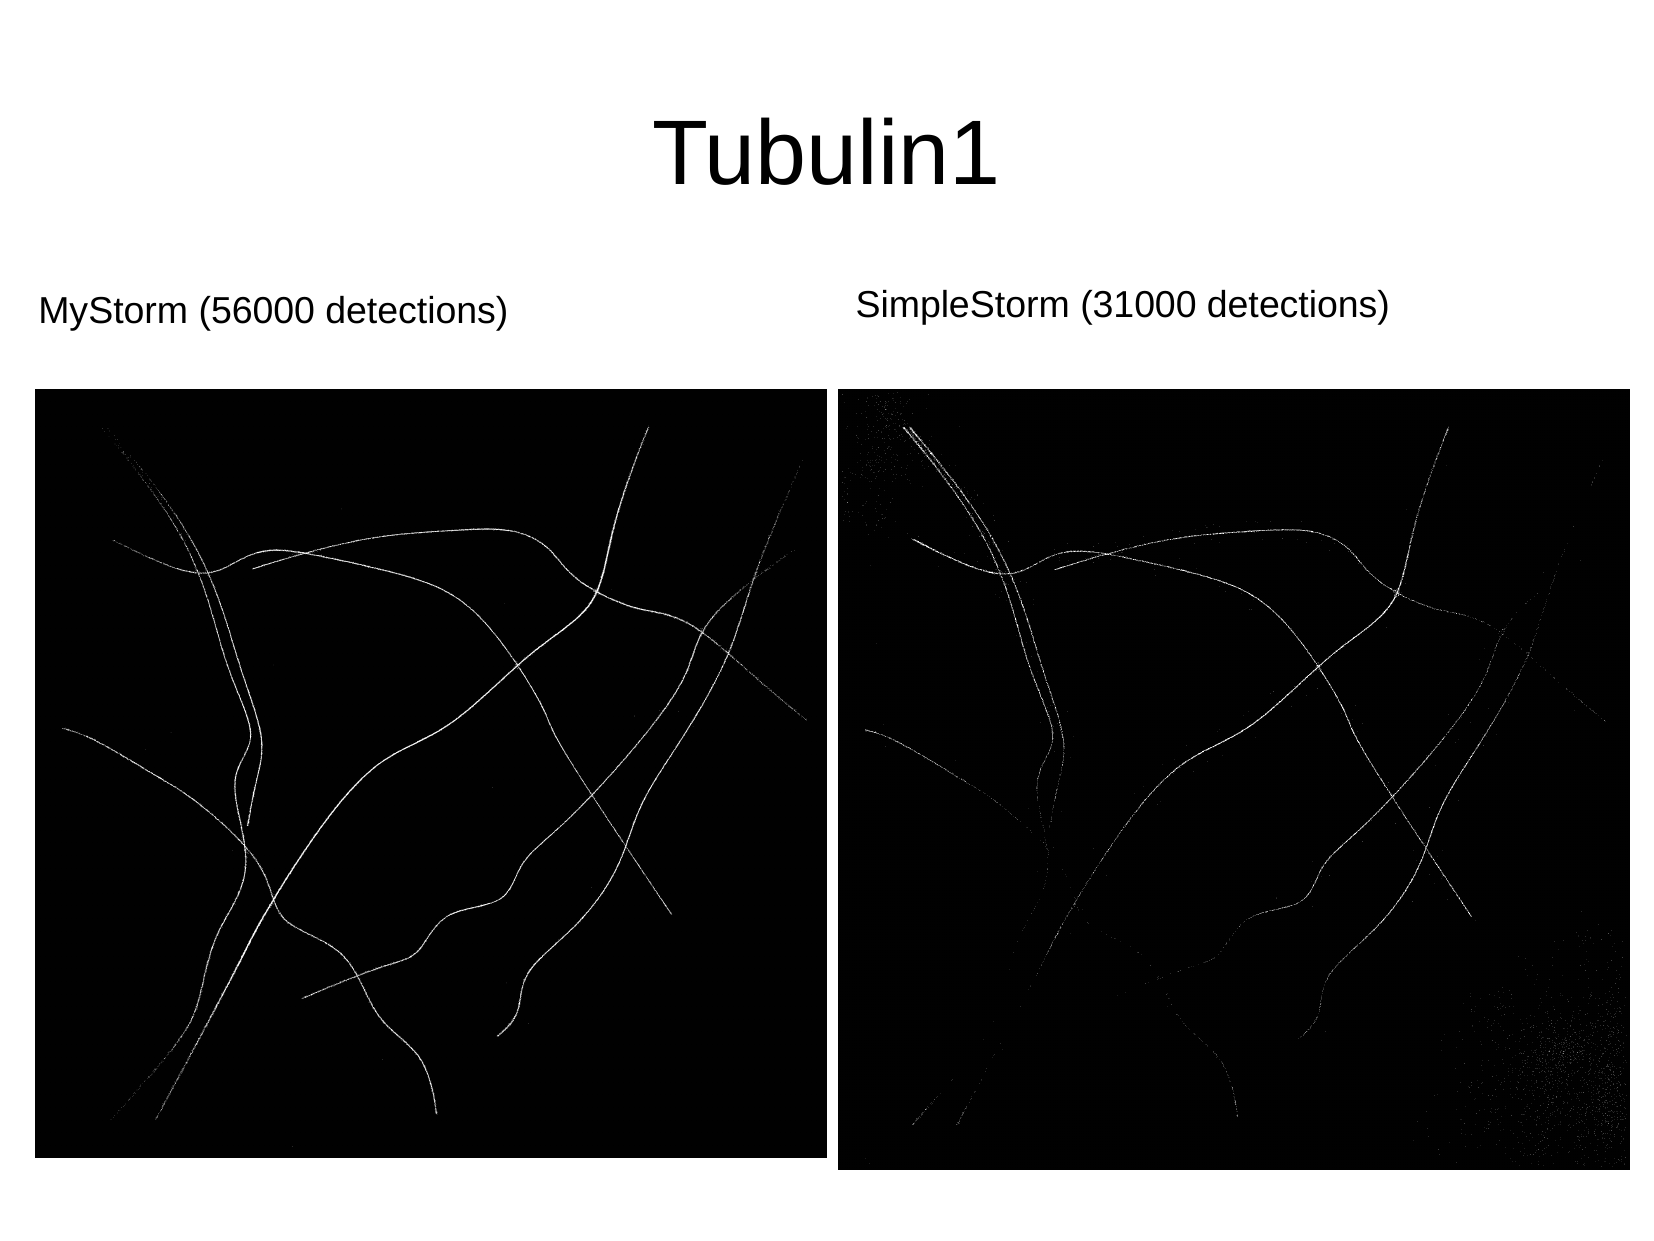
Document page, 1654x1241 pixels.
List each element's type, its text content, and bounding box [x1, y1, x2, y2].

text_box SimpleStorm (31000 detections) [840, 276, 1548, 334]
picture [838, 389, 1630, 1170]
picture [35, 389, 827, 1158]
text_box MyStorm (56000 detections) [23, 282, 579, 346]
title Tubulin1 [82, 49, 1571, 257]
